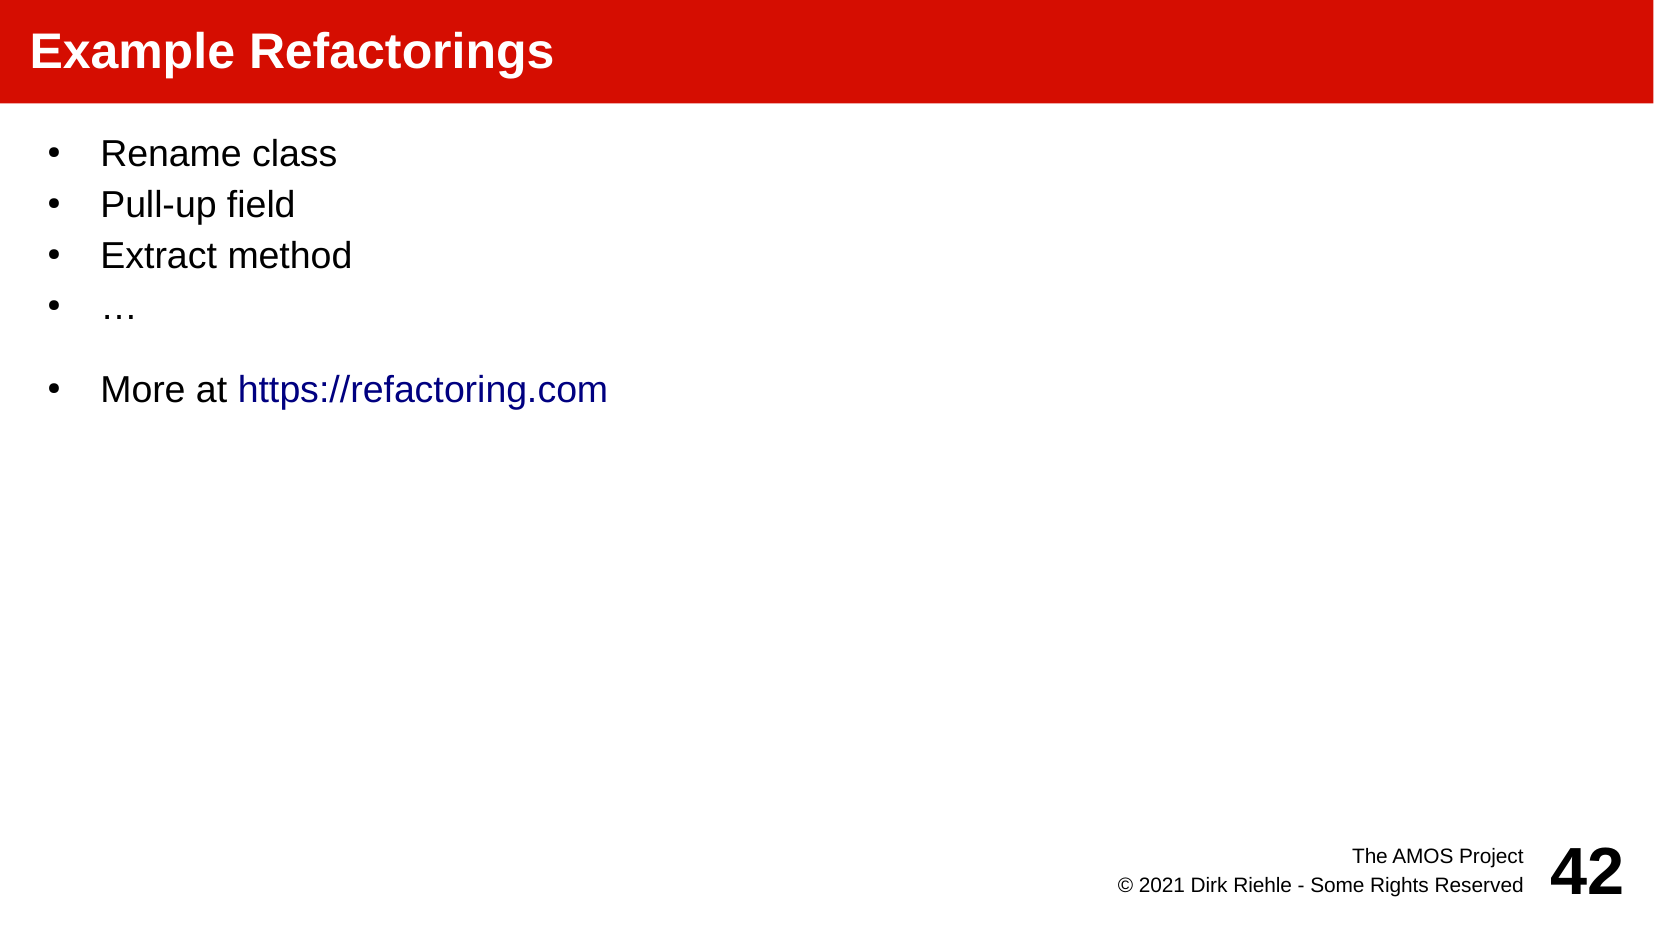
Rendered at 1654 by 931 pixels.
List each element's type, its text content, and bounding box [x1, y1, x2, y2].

title Example Refactorings [0, 0, 1654, 104]
list Rename class Pull-up field Extract method … More at https://refactoring.com [29, 132, 1625, 813]
